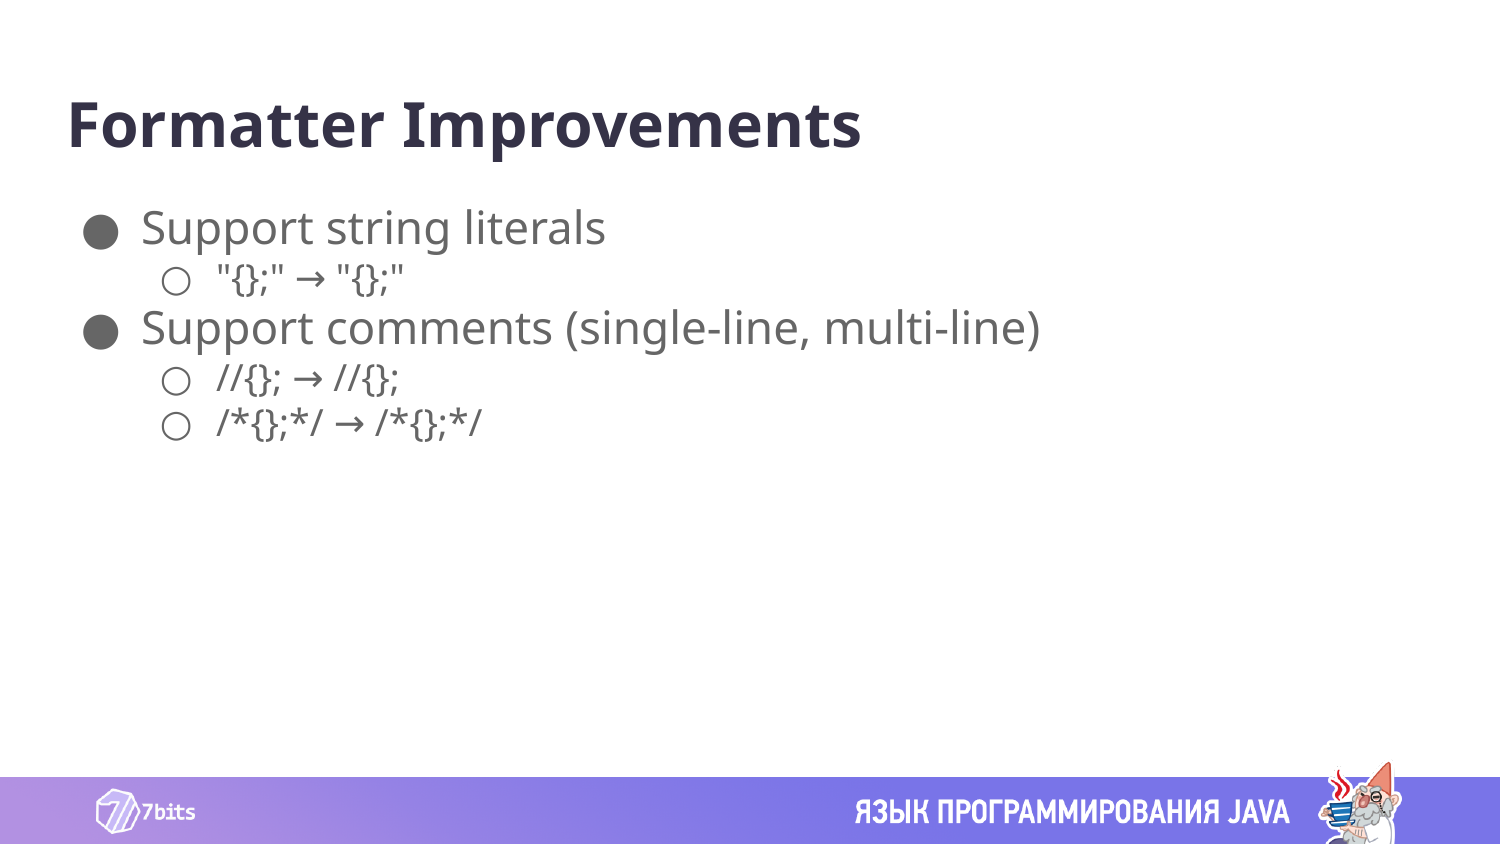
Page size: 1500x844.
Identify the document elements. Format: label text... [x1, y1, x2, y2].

list Support string literals "{};" → "{};" Support comments (single-line, multi-line) //{}; → //{}; /*{};*/ → /*{};*/ [51, 184, 1449, 745]
picture [0, 717, 1500, 844]
title Formatter Improvements [51, 69, 1449, 164]
